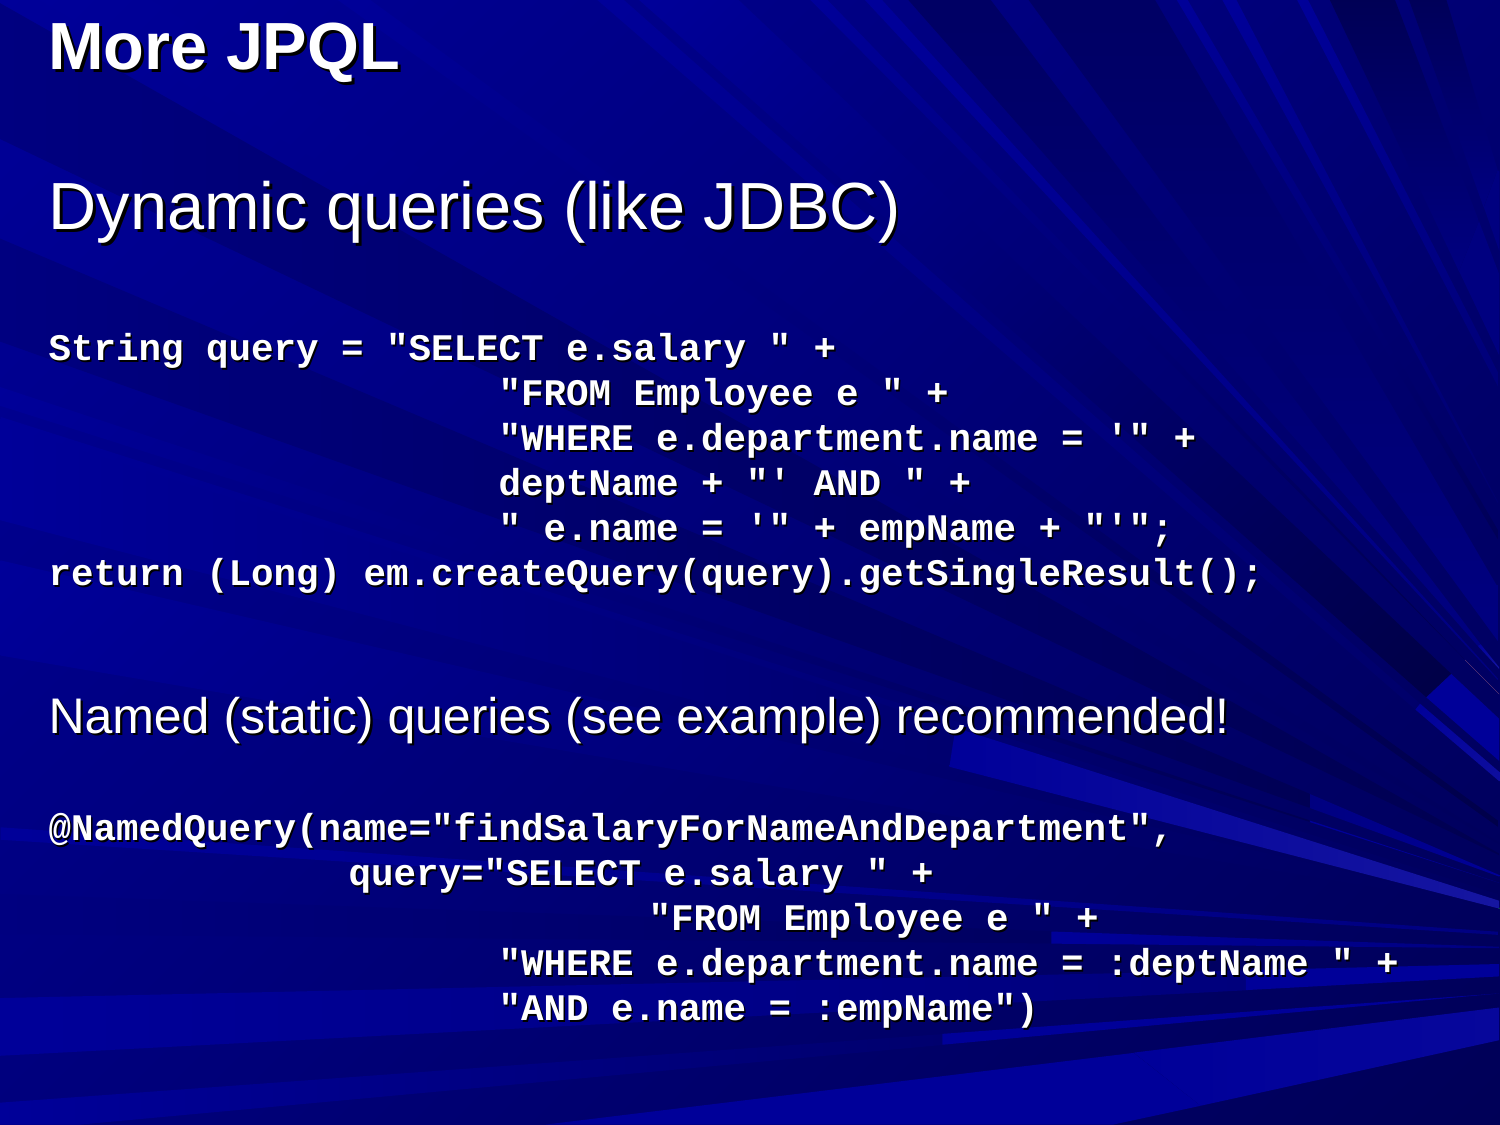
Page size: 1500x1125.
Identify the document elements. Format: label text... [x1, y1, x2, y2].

title More JPQL Dynamic queries (like JDBC) String query = "SELECT e.salary " + "FROM Employee e " + "WHERE e.department.name = '" + deptName + "' AND " + " e.name = '" + empName + "'"; return (Long) em.createQuery(query).getSingleResult(); Named (static) queries (see example) recommended! @NamedQuery(name="findSalaryForNameAndDepartment", query="SELECT e.salary " + "FROM Employee e " + "WHERE e.department.name = :deptName " + "AND e.name = :empName") [33, 0, 1468, 1081]
